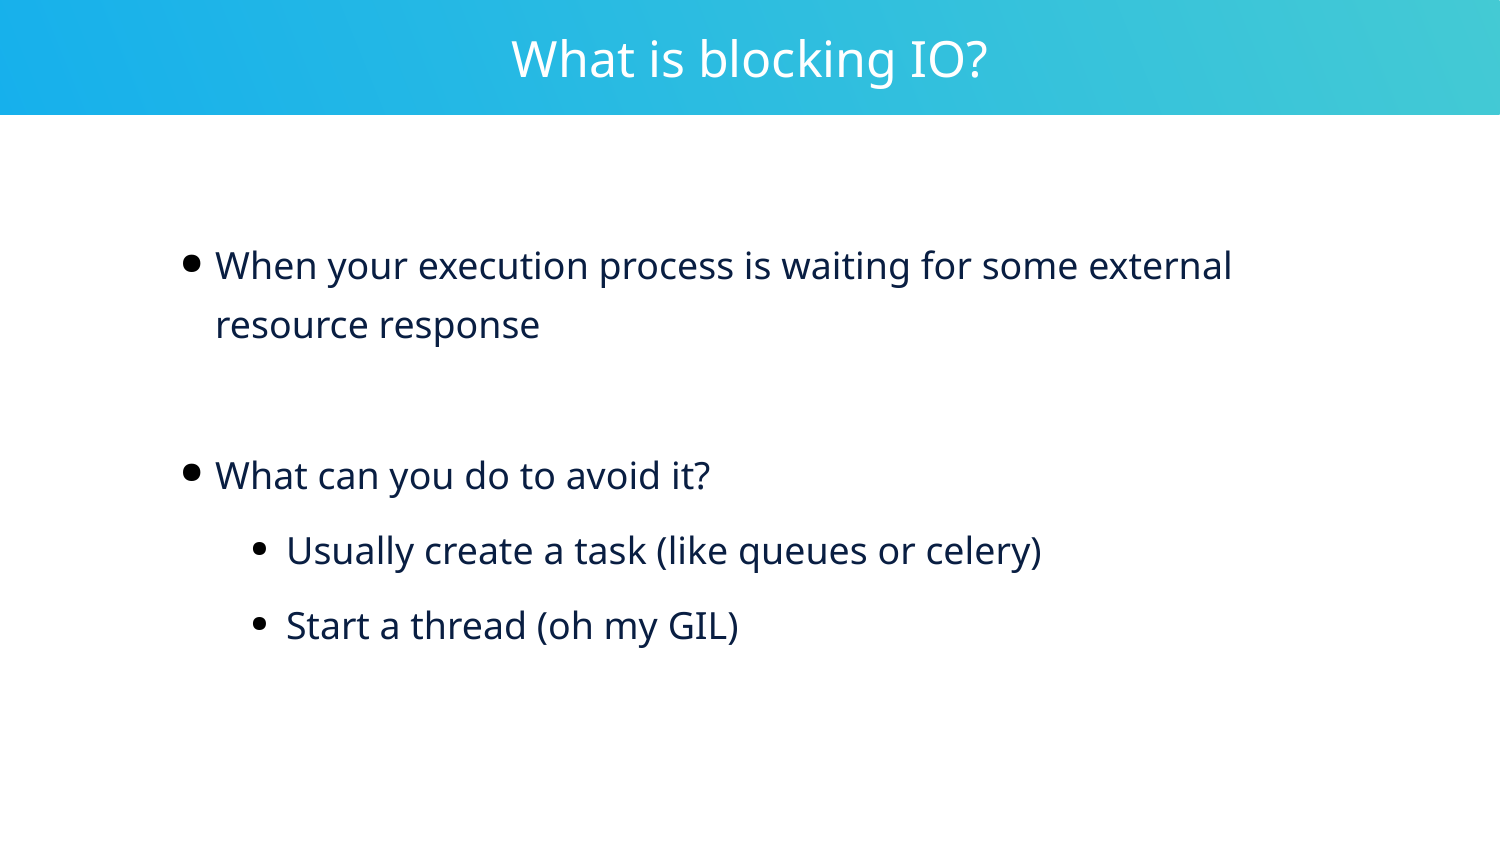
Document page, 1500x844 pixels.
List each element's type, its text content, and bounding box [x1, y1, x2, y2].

text_box When your execution process is waiting for some external resource response What can you do to avoid it? Usually create a task (like queues or celery) Start a thread (oh my GIL) [165, 224, 1394, 607]
text_box What is blocking IO? [0, 0, 1500, 115]
